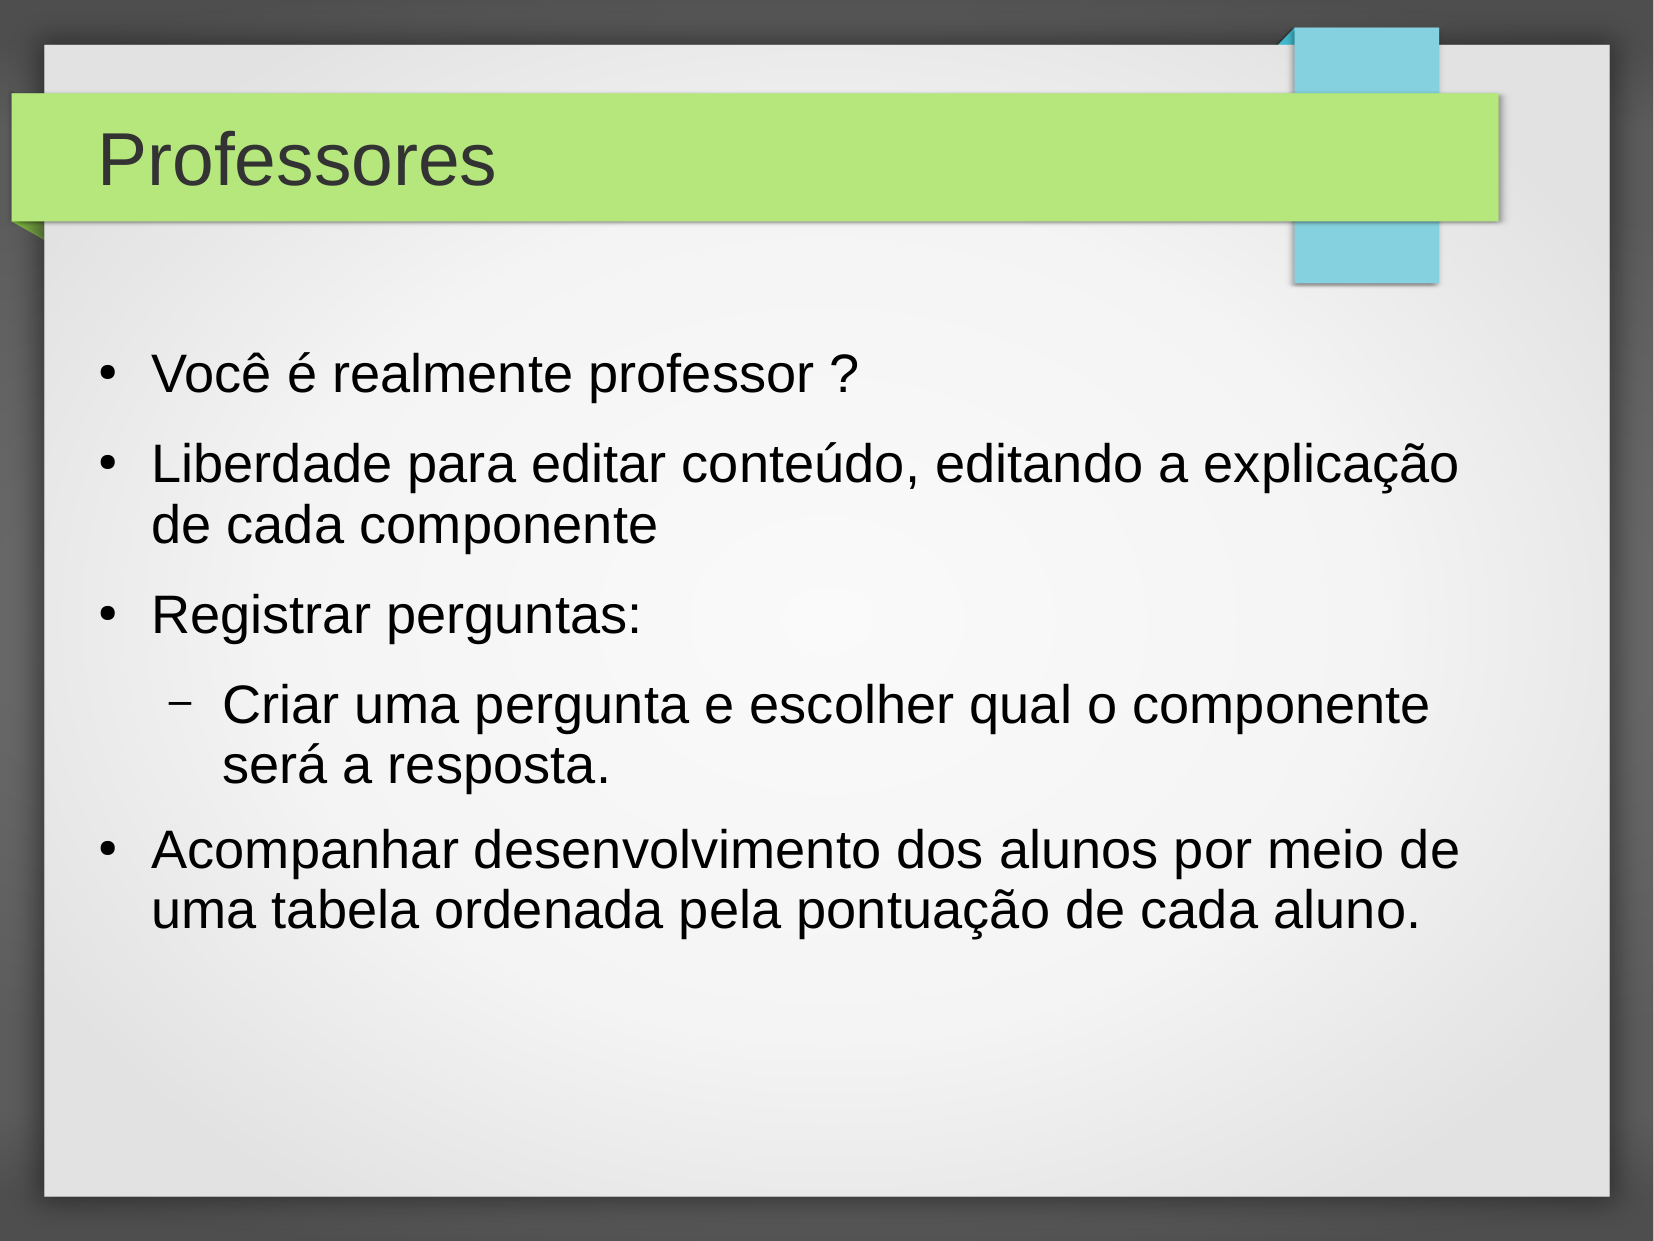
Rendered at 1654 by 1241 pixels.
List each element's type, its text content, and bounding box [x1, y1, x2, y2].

list Você é realmente professor ? Liberdade para editar conteúdo, editando a explicação de cada componente Registrar perguntas: Criar uma pergunta e escolher qual o componente será a resposta. Acompanhar desenvolvimento dos alunos por meio de uma tabela ordenada pela pontuação de cada aluno. [80, 343, 1536, 1063]
title Professores [70, 106, 1229, 213]
picture [0, 0, 1654, 1241]
